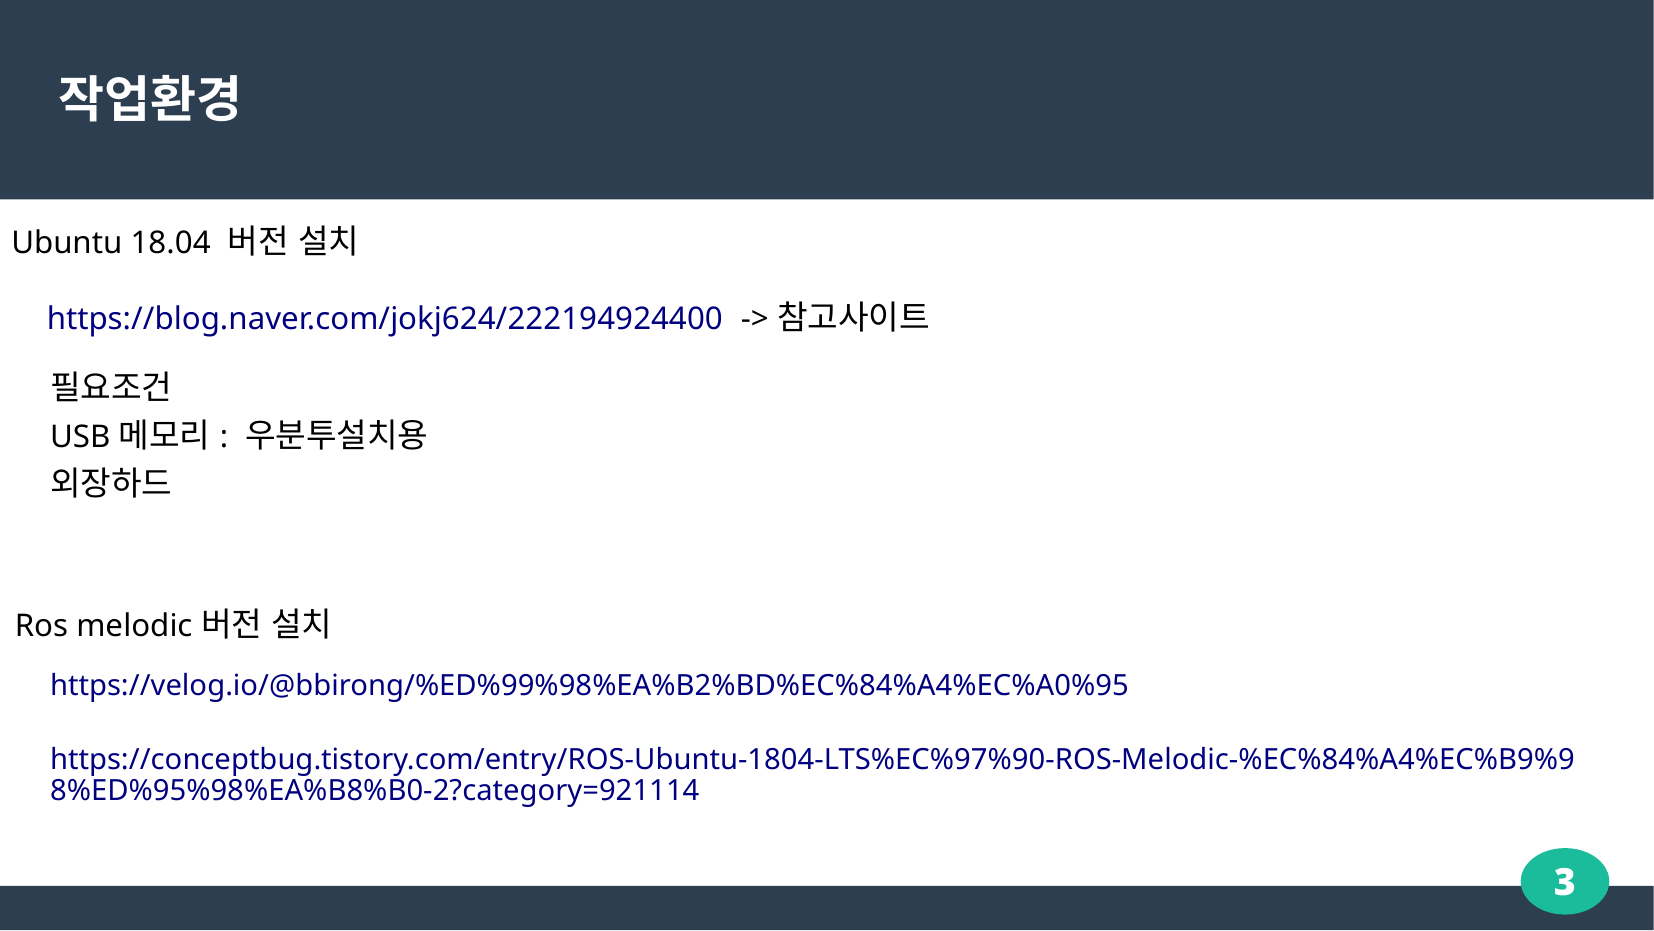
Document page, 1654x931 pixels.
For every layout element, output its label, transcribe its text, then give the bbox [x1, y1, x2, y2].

text_box 필요조건 USB메모리: 우분투설치용 외장하드 [35, 353, 1185, 513]
text_box https://velog.io/@bbirong/%ED%99%98%EA%B2%BD%EC%84%A4%EC%A0%95 [35, 656, 1579, 730]
text_box Ros melodic버전 설치 [0, 590, 1149, 690]
text_box https://blog.naver.com/jokj624/222194924400 ->참고사이트 [32, 283, 1182, 383]
text_box Ubuntu 18.04 버전 설치 [0, 207, 1146, 308]
title 작업환경 [58, 37, 1594, 156]
text_box https://conceptbug.tistory.com/entry/ROS-Ubuntu-1804-LTS%EC%97%90-ROS-Melodic-%EC%84%A4%EC%B9%98%ED%95%98%EA%B8%B0-2?category=921114 [35, 730, 1607, 833]
